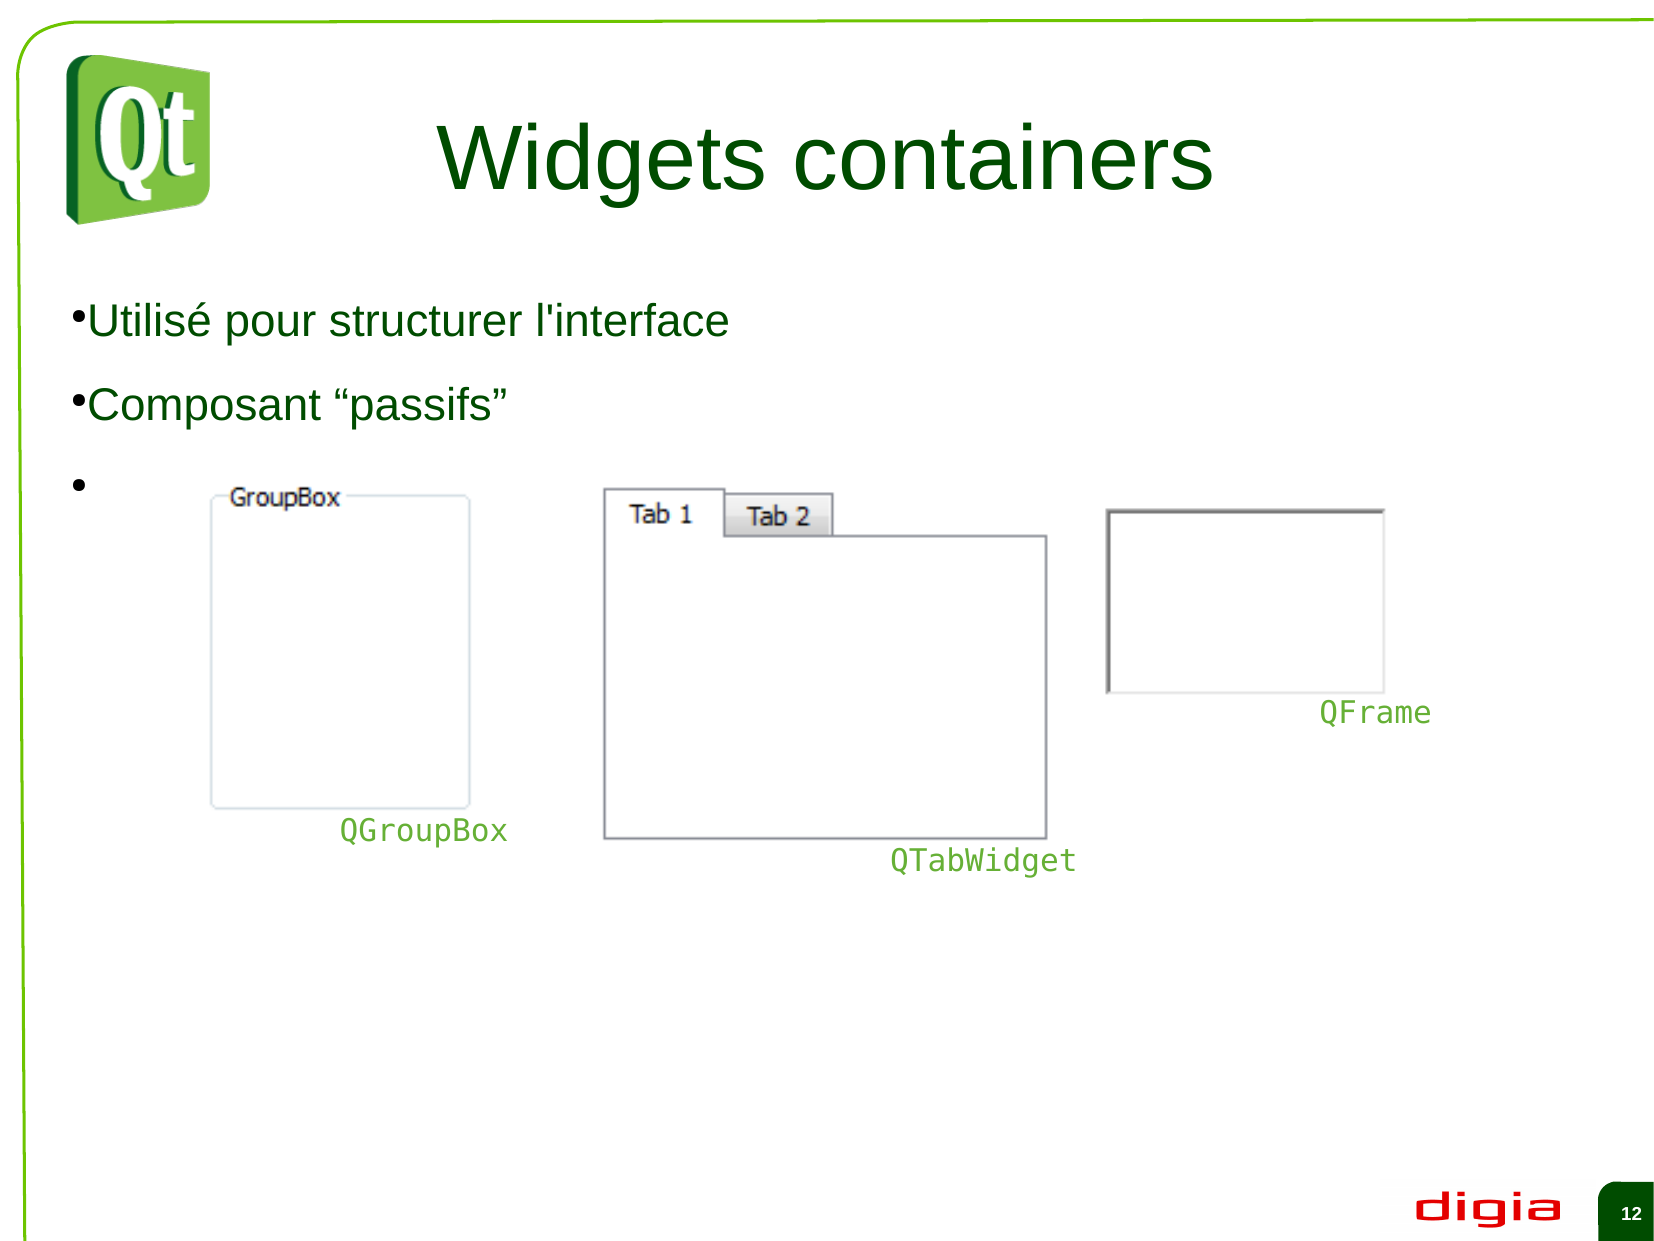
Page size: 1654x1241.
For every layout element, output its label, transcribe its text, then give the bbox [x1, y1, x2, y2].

picture [206, 482, 476, 815]
text_box QGroupBox [324, 805, 524, 857]
text_box QFrame [1304, 687, 1447, 739]
picture [597, 484, 1055, 846]
title Widgets containers [82, 56, 1571, 250]
list Utilisé pour structurer l'interface Composant “passifs” [70, 290, 1170, 1094]
text_box QTabWidget [875, 834, 1093, 886]
picture [1104, 507, 1388, 697]
